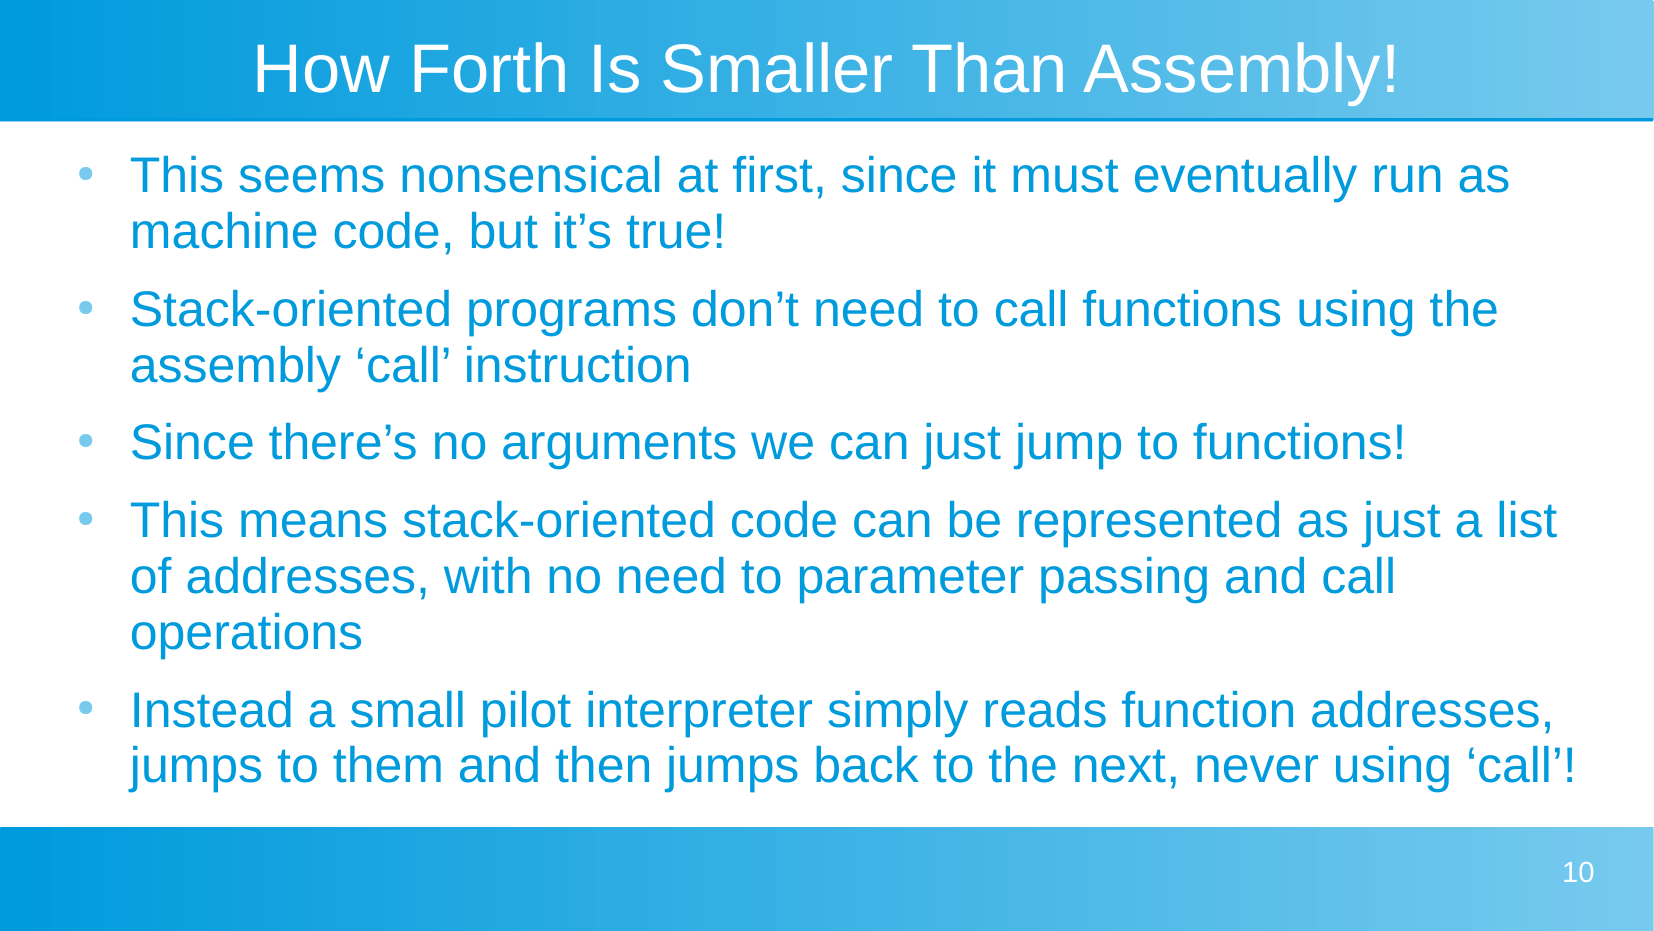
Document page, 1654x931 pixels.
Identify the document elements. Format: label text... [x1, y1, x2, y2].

list This seems nonsensical at first, since it must eventually run as machine code, but it’s true! Stack-oriented programs don’t need to call functions using the assembly ‘call’ instruction Since there’s no arguments we can just jump to functions! This means stack-oriented code can be represented as just a list of addresses, with no need to parameter passing and call operations Instead a small pilot interpreter simply reads function addresses, jumps to them and then jumps back to the next, never using ‘call’! [59, 147, 1595, 739]
title How Forth Is Smaller Than Assembly! [59, 29, 1595, 108]
